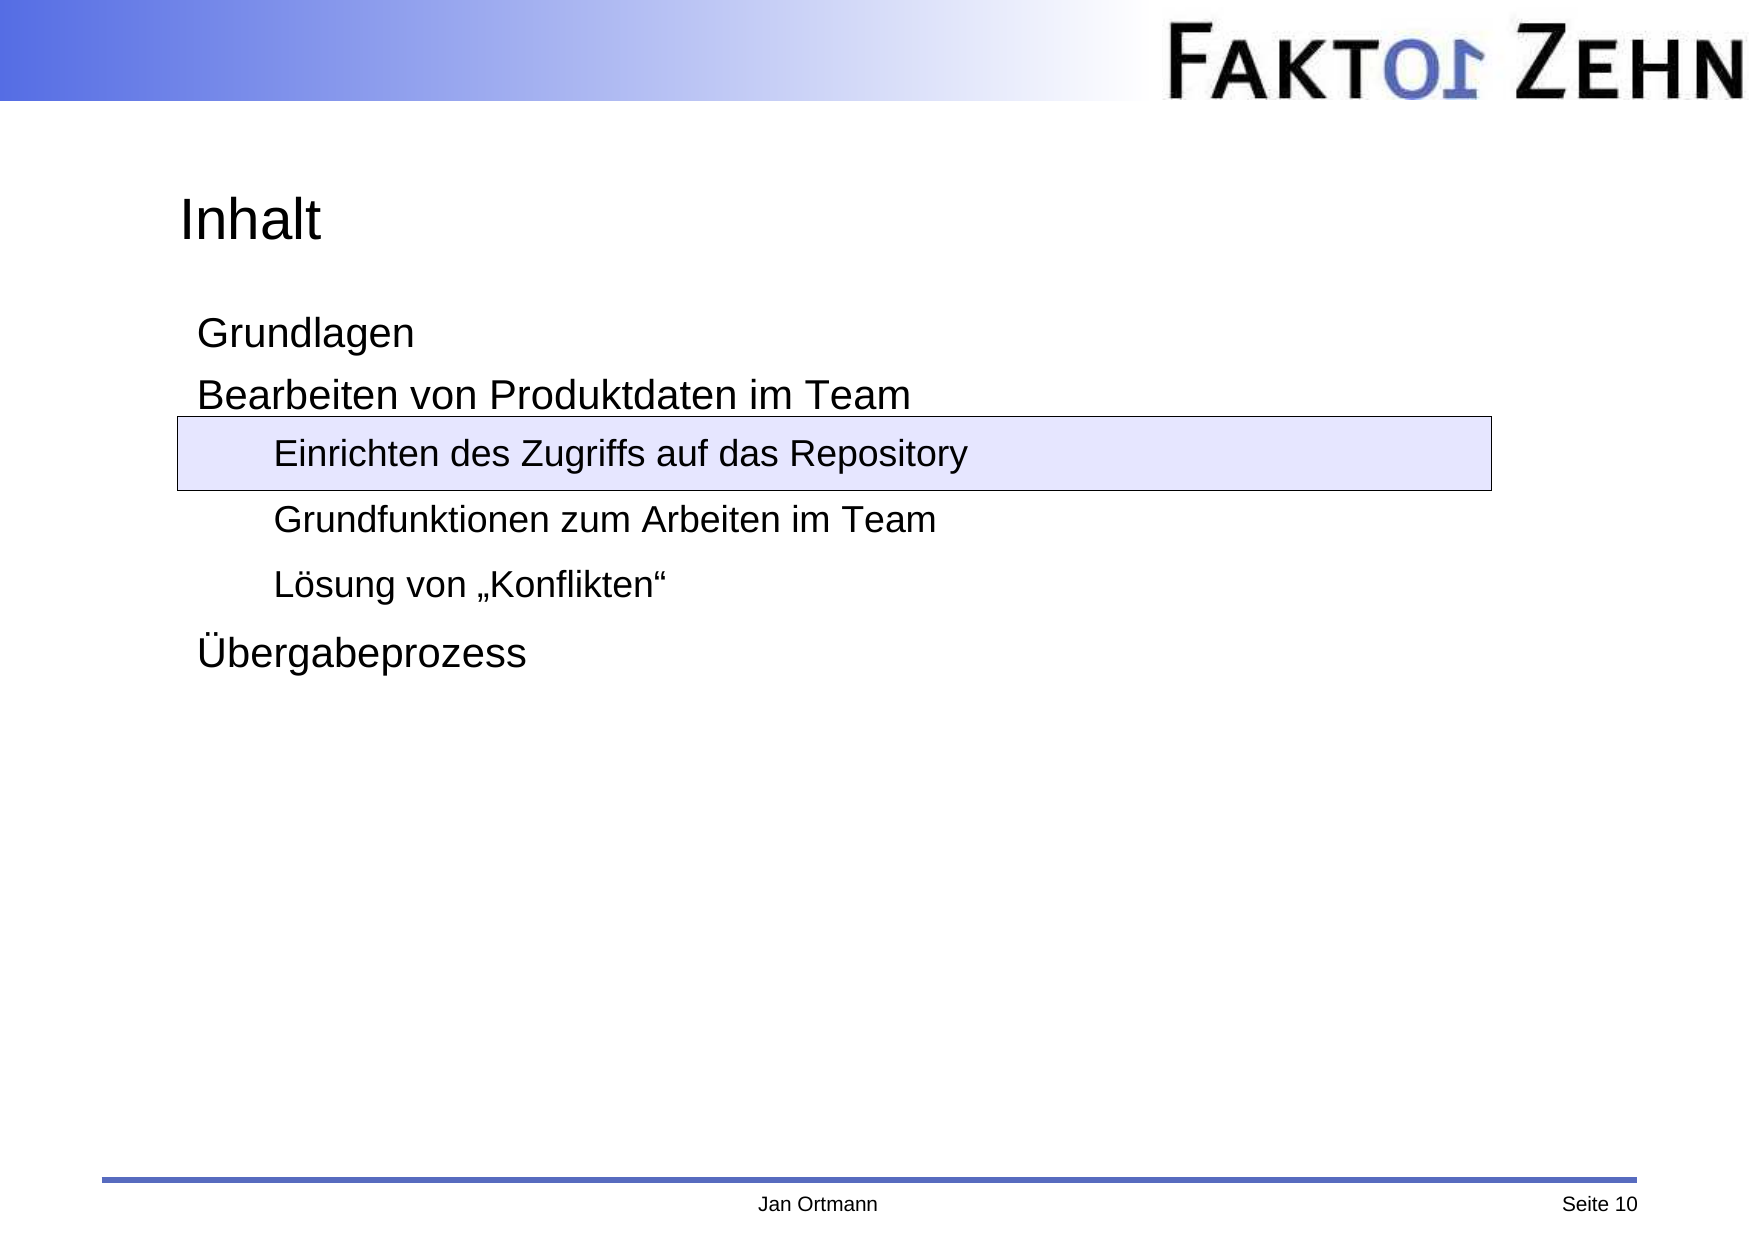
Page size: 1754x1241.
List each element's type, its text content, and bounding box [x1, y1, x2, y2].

picture [1162, 7, 1752, 100]
title Inhalt [179, 142, 1576, 296]
list Grundlagen Bearbeiten von Produktdaten im Team Einrichten des Zugriffs auf das Repository Grundfunktionen zum Arbeiten im Team Lösung von „Konflikten“ Übergabeprozess [179, 310, 1576, 1078]
